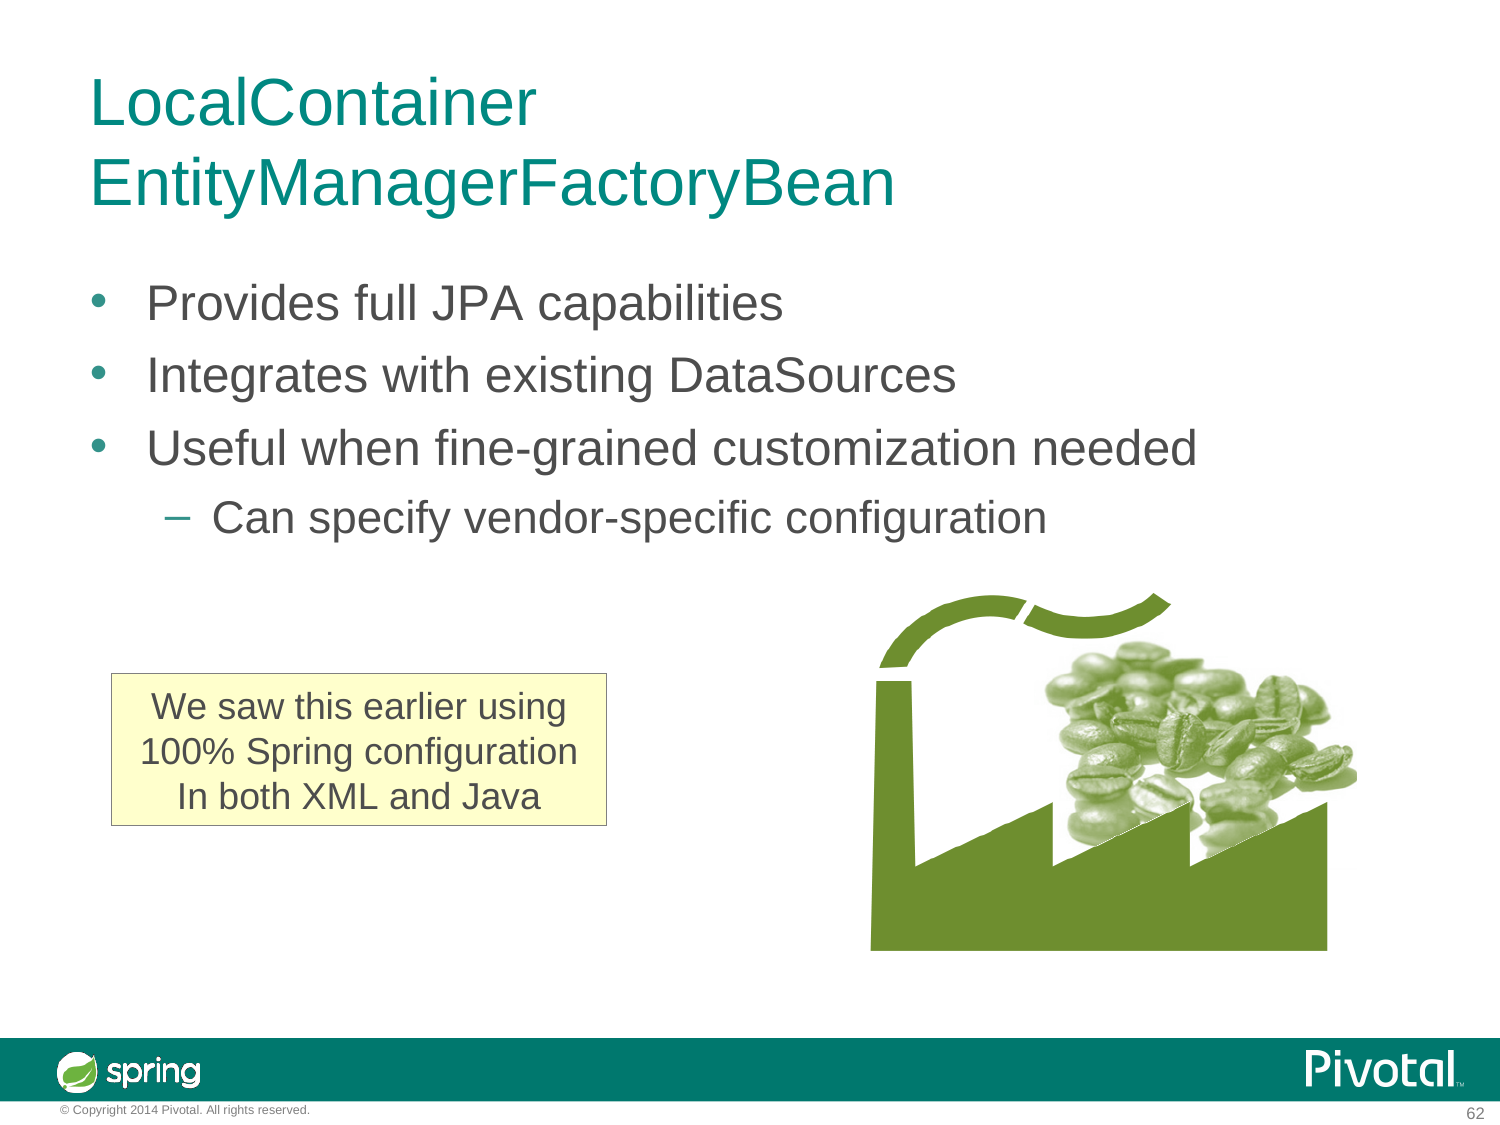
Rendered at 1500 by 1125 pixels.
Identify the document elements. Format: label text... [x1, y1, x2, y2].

picture [870, 592, 1357, 951]
picture [1306, 1050, 1464, 1087]
text_box We saw this earlier using 100% Spring configuration In both XML and Java [111, 673, 607, 826]
title LocalContainer EntityManagerFactoryBean [75, 45, 1426, 233]
list Provides full JPA capabilities Integrates with existing DataSources Useful when fine-grained customization needed Can specify vendor-specific configuration [75, 262, 1426, 1005]
picture [32, 1041, 210, 1103]
